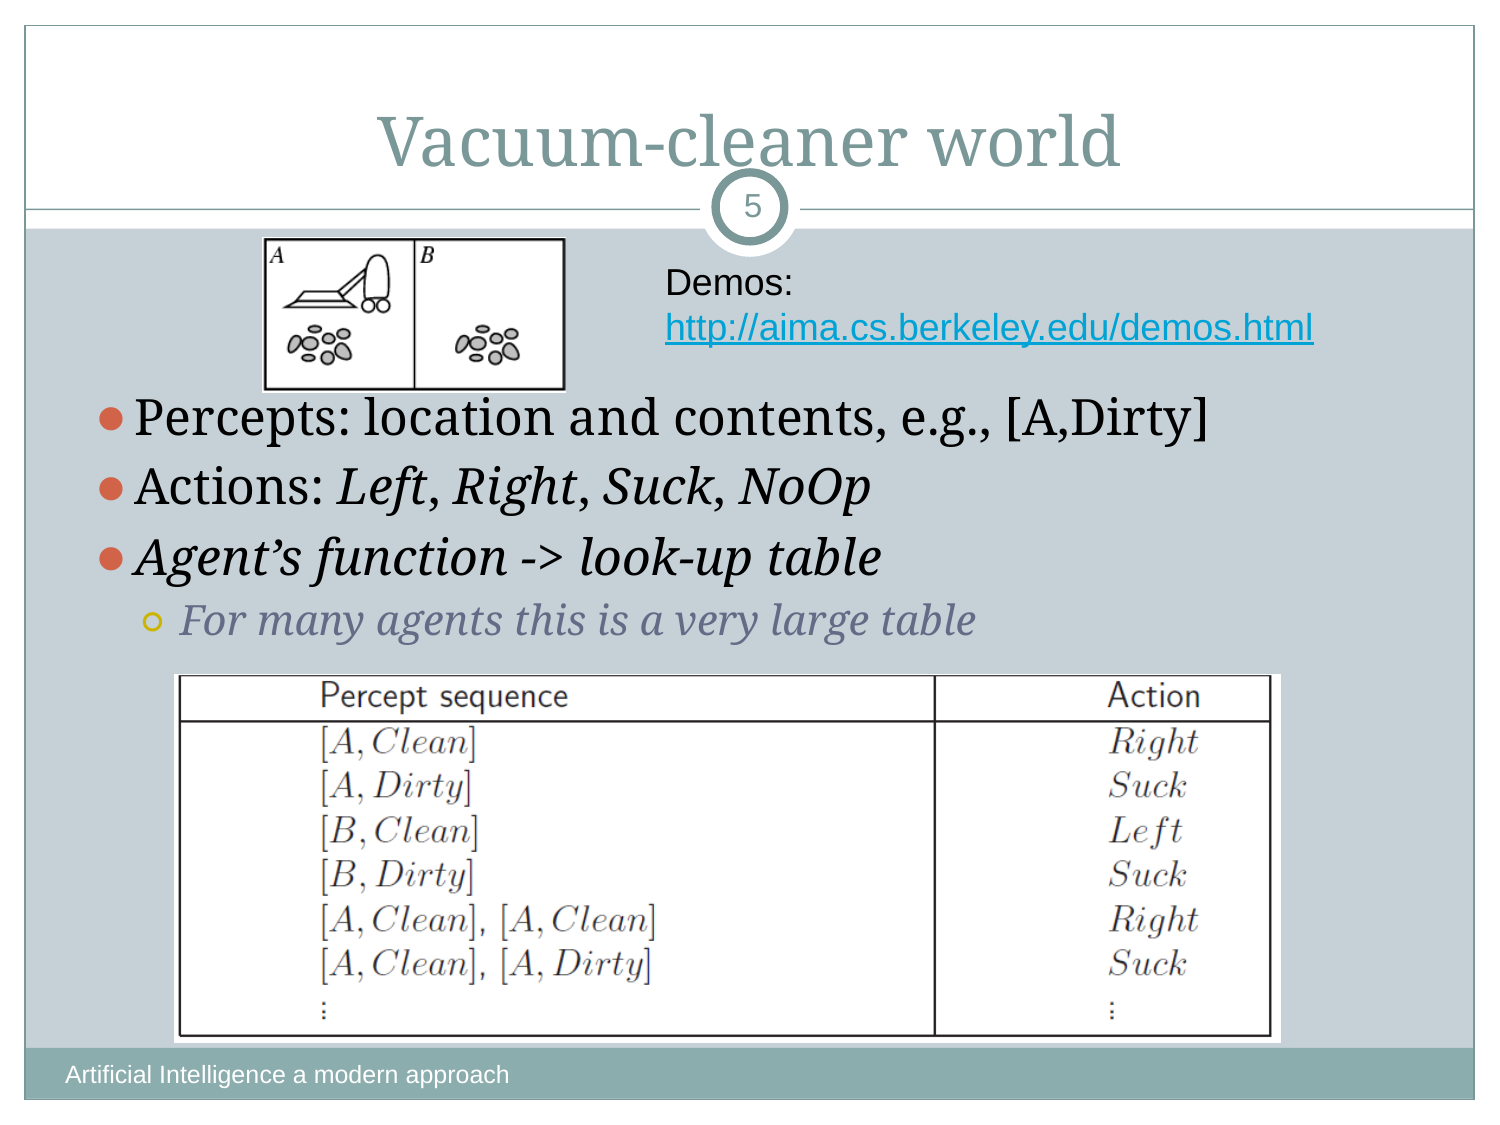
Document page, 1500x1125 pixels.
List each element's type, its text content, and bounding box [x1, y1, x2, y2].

text_box Artificial Intelligence a modern approach [49, 1051, 638, 1112]
picture [262, 237, 566, 393]
list Percepts: location and contents, e.g., [A,Dirty] Actions: Left, Right, Suck, NoOp Agent’s function -> look-up table For many agents this is a very large table [75, 299, 1425, 1043]
text_box Demos: http://aima.cs.berkeley.edu/demos.html [649, 242, 1460, 368]
text_box <number> [715, 168, 791, 241]
title Vacuum-cleaner world [75, 0, 1425, 188]
picture [174, 674, 1281, 1043]
